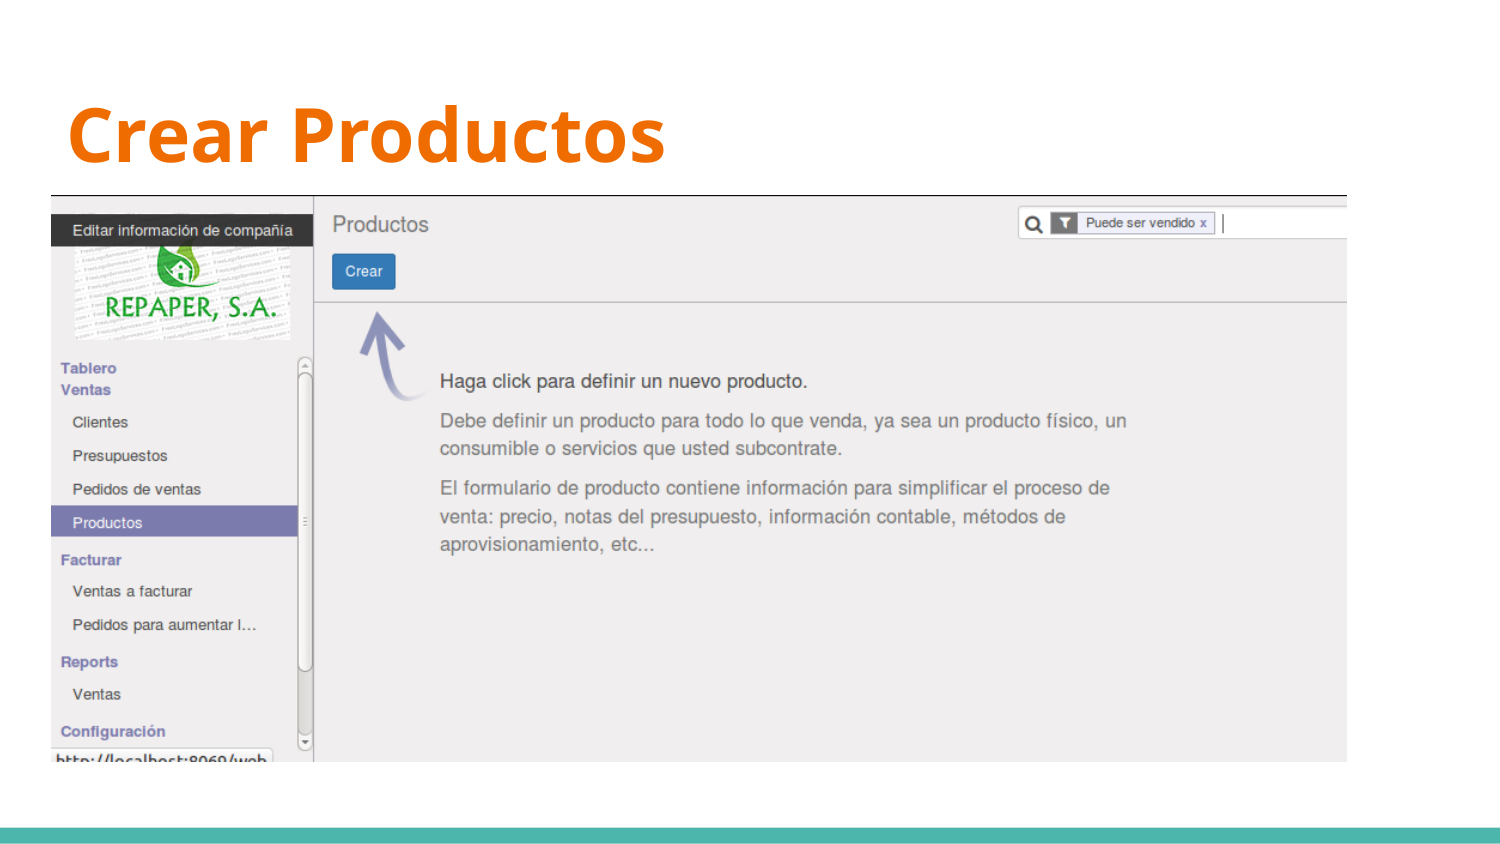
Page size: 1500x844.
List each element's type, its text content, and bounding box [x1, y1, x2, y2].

title Crear Productos [51, 72, 1449, 189]
picture [51, 195, 1347, 762]
